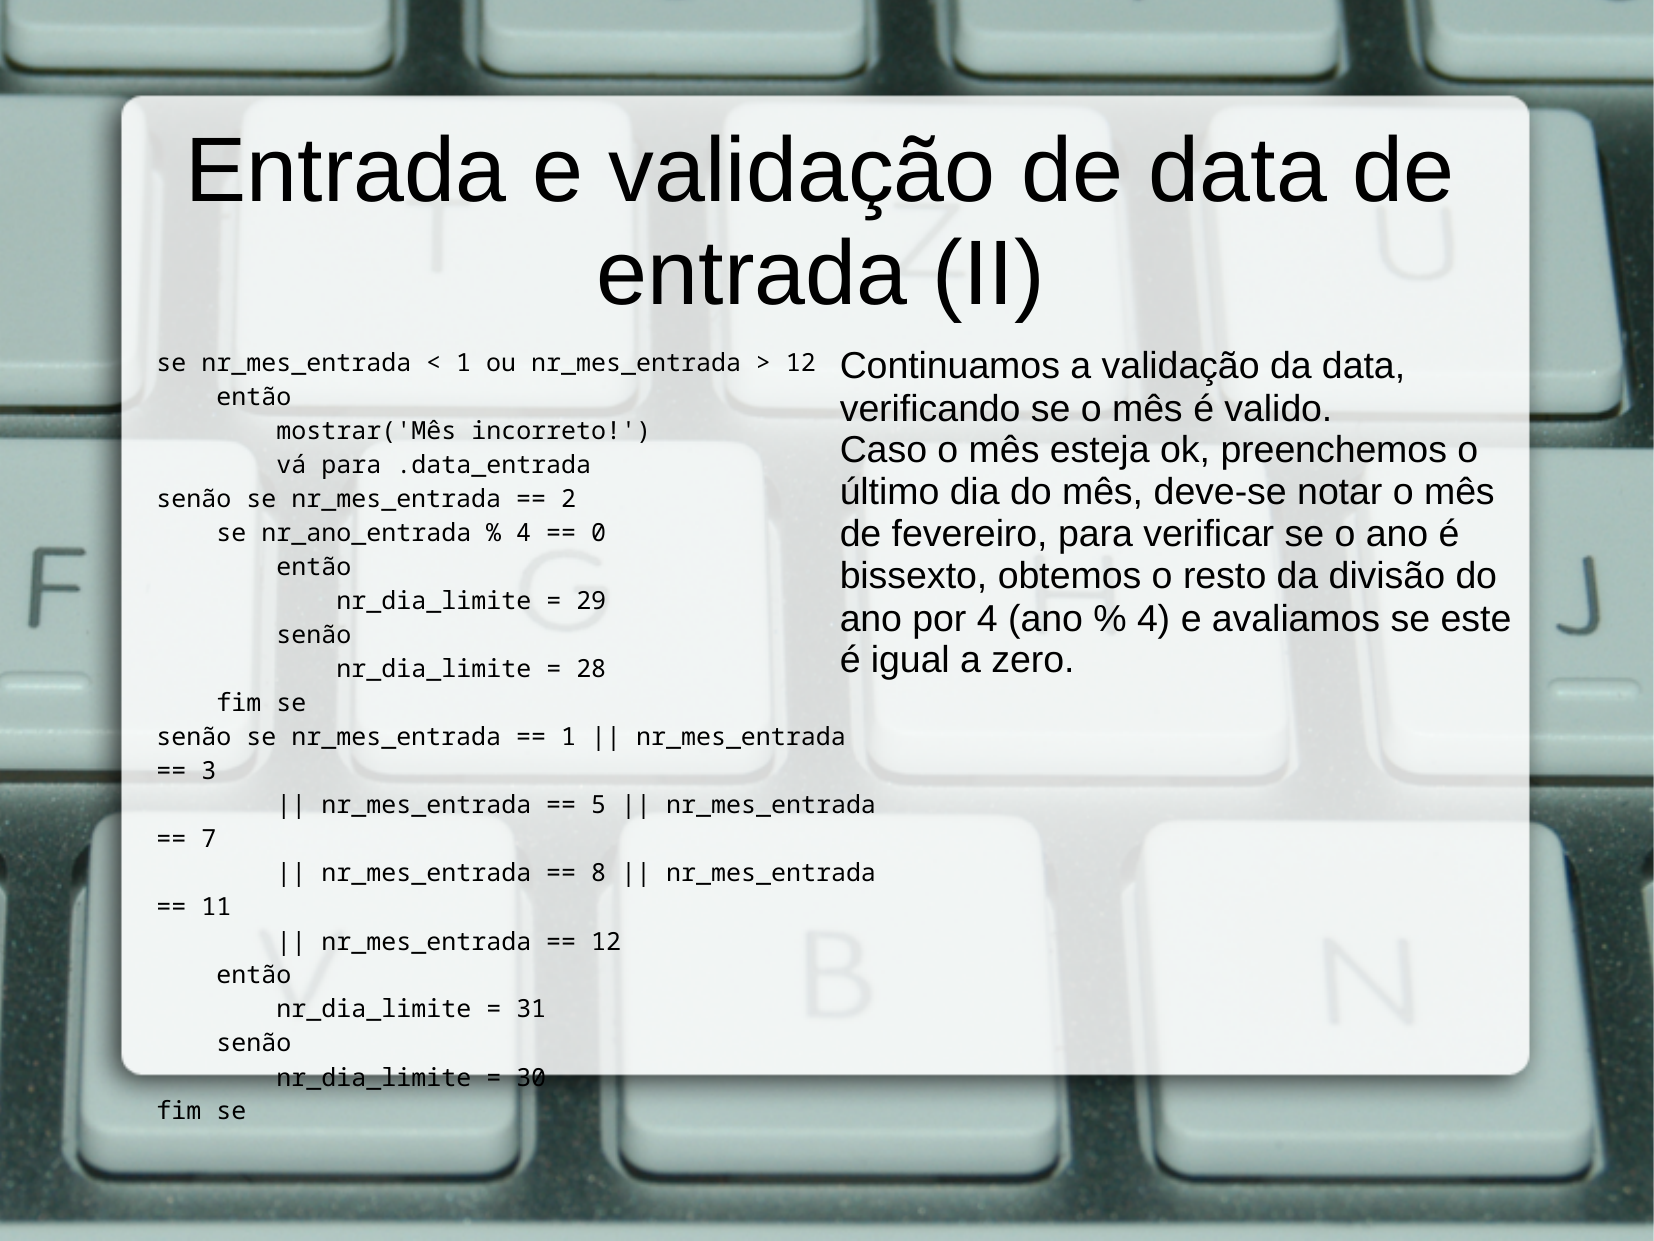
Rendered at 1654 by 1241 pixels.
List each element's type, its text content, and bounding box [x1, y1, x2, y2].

text_box Continuamos a validação da data, verificando se o mês é valido. Caso o mês esteja ok, preenchemos o último dia do mês, deve-se notar o mês de fevereiro, para verificar se o ano é bissexto, obtemos o resto da divisão do ano por 4 (ano % 4) e avaliamos se este é igual a zero. [825, 337, 1538, 689]
picture [0, 0, 1654, 1241]
text_box se nr_mes_entrada < 1 ou nr_mes_entrada > 12 então mostrar('Mês incorreto!') vá para .data_entrada senão se nr_mes_entrada == 2 se nr_ano_entrada % 4 == 0 então nr_dia_limite = 29 senão nr_dia_limite = 28 fim se senão se nr_mes_entrada == 1 || nr_mes_entrada == 3 || nr_mes_entrada == 5 || nr_mes_entrada == 7 || nr_mes_entrada == 8 || nr_mes_entrada == 11 || nr_mes_entrada == 12 então nr_dia_limite = 31 senão nr_dia_limite = 30 fim se [141, 337, 901, 1023]
title Entrada e validação de data de entrada (II) [135, 118, 1506, 324]
